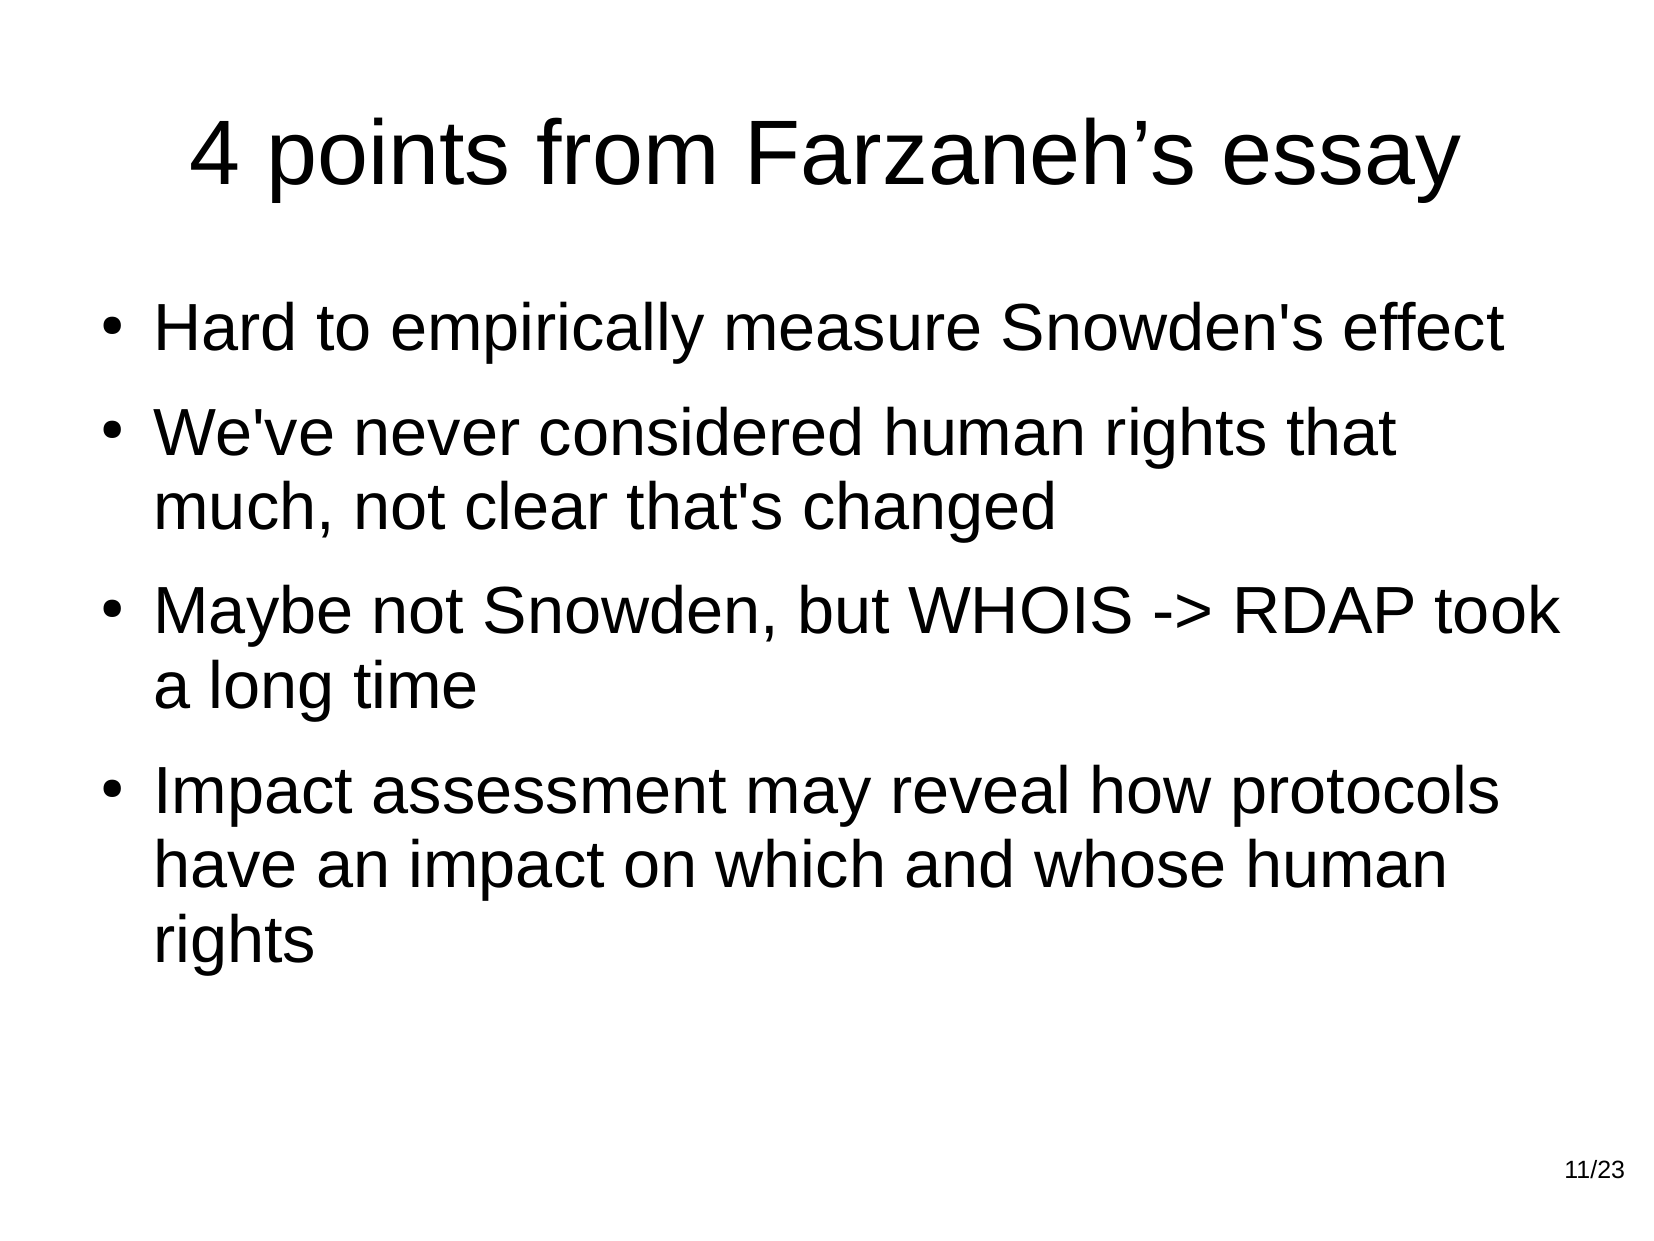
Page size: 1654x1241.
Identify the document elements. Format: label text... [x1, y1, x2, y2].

title 4 points from Farzaneh’s essay [82, 49, 1571, 257]
list Hard to empirically measure Snowden's effect We've never considered human rights that much, not clear that's changed Maybe not Snowden, but WHOIS -> RDAP took a long time Impact assessment may reveal how protocols have an impact on which and whose human rights [82, 290, 1571, 1010]
